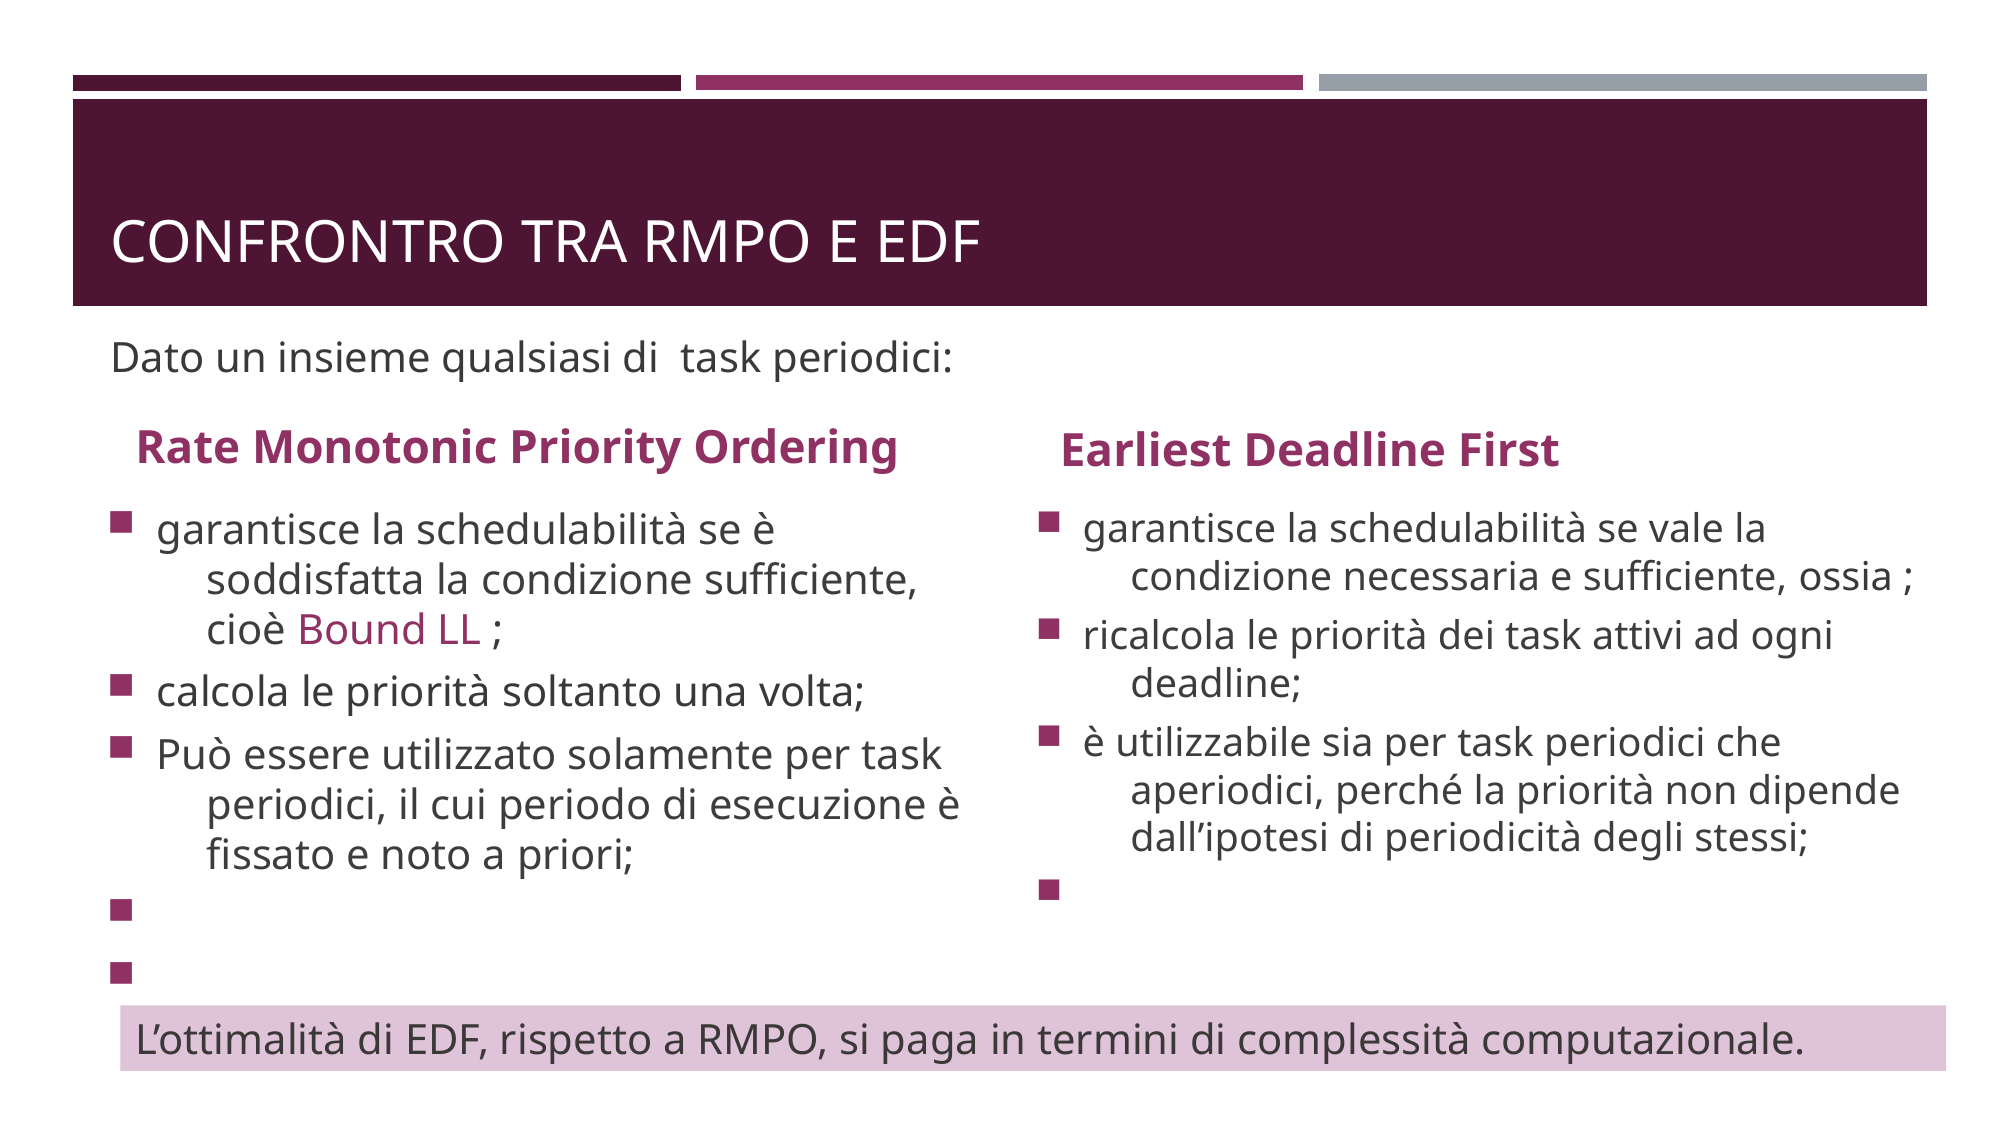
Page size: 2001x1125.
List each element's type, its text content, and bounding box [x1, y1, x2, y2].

text_box Dato un insieme qualsiasi di task periodici: [95, 323, 1905, 398]
list Earliest Deadline First [1045, 398, 1880, 483]
list garantisce la schedulabilità se è soddisfatta la condizione sufficiente, cioè Bound LL ; calcola le priorità soltanto una volta; Può essere utilizzato solamente per task periodici, il cui periodo di esecuzione è fissato e noto a priori; [91, 494, 981, 948]
list garantisce la schedulabilità se vale la condizione necessaria e sufficiente, ossia ; ricalcola le priorità dei task attivi ad ogni deadline; è utilizzabile sia per task periodici che aperiodici, perché la priorità non dipende dall’ipotesi di periodicità degli stessi; [1019, 495, 1947, 948]
list Rate Monotonic Priority Ordering [120, 398, 955, 481]
text_box L’ottimalità di EDF, rispetto a RMPO, si paga in termini di complessità computazionale. [120, 1005, 1947, 1071]
title Confrontro tra rmpo e edf [95, 119, 1905, 282]
